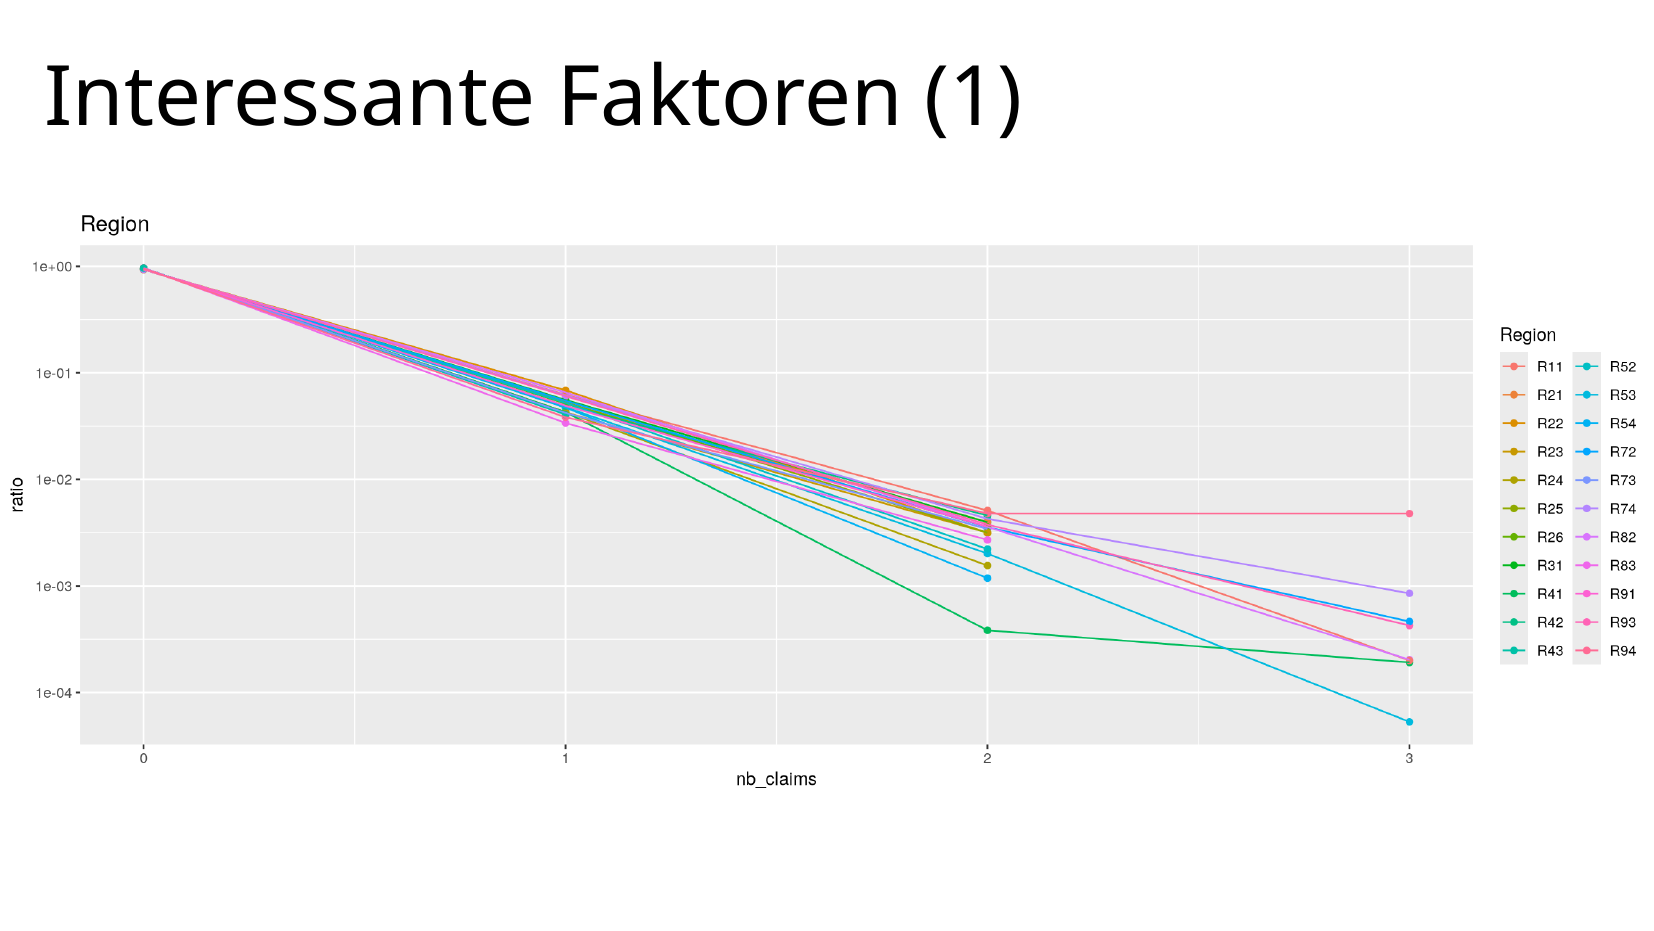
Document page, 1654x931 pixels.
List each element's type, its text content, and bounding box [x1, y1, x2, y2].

picture [0, 206, 1654, 798]
text_box Interessante Faktoren (1) [29, 29, 1536, 148]
